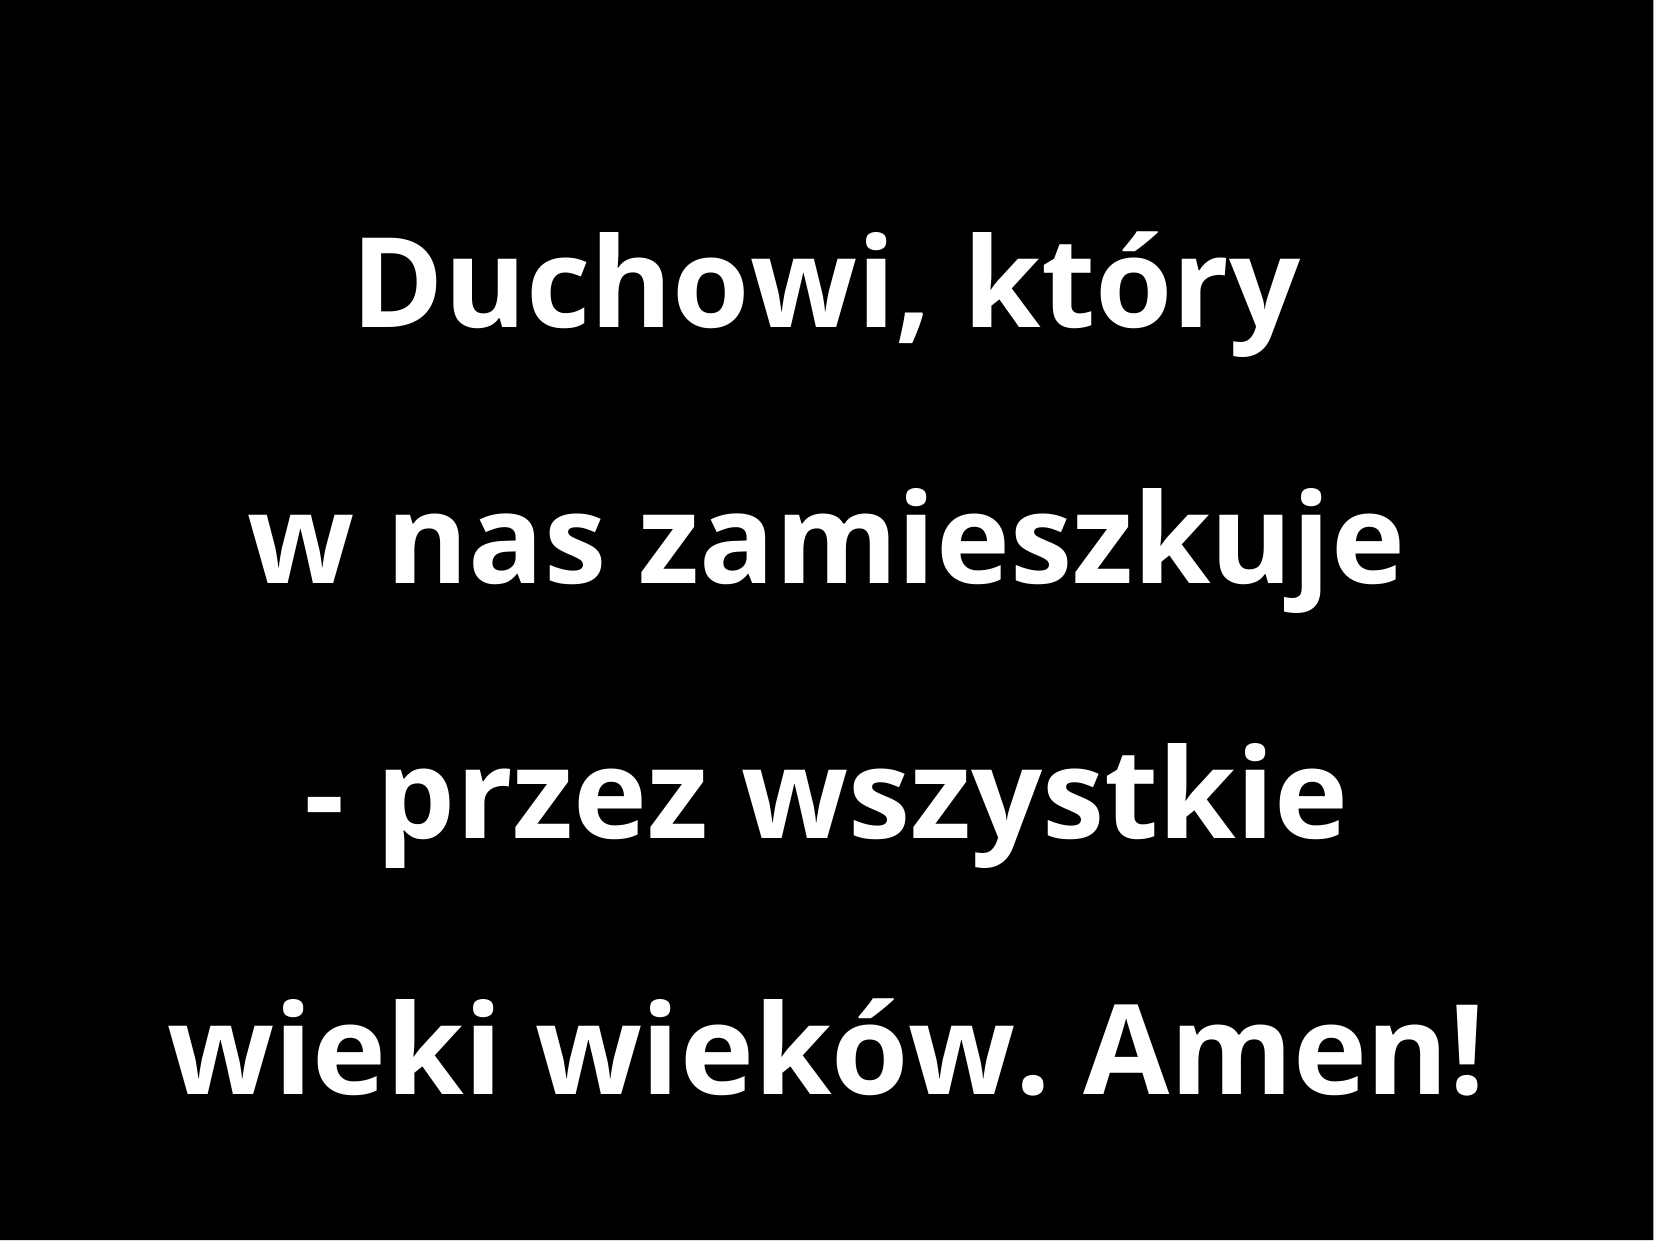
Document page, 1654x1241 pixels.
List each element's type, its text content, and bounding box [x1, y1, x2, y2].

title Duchowi, który w nas zamieszkuje - przez wszystkie wieki wieków. Amen! [0, 0, 1654, 1241]
